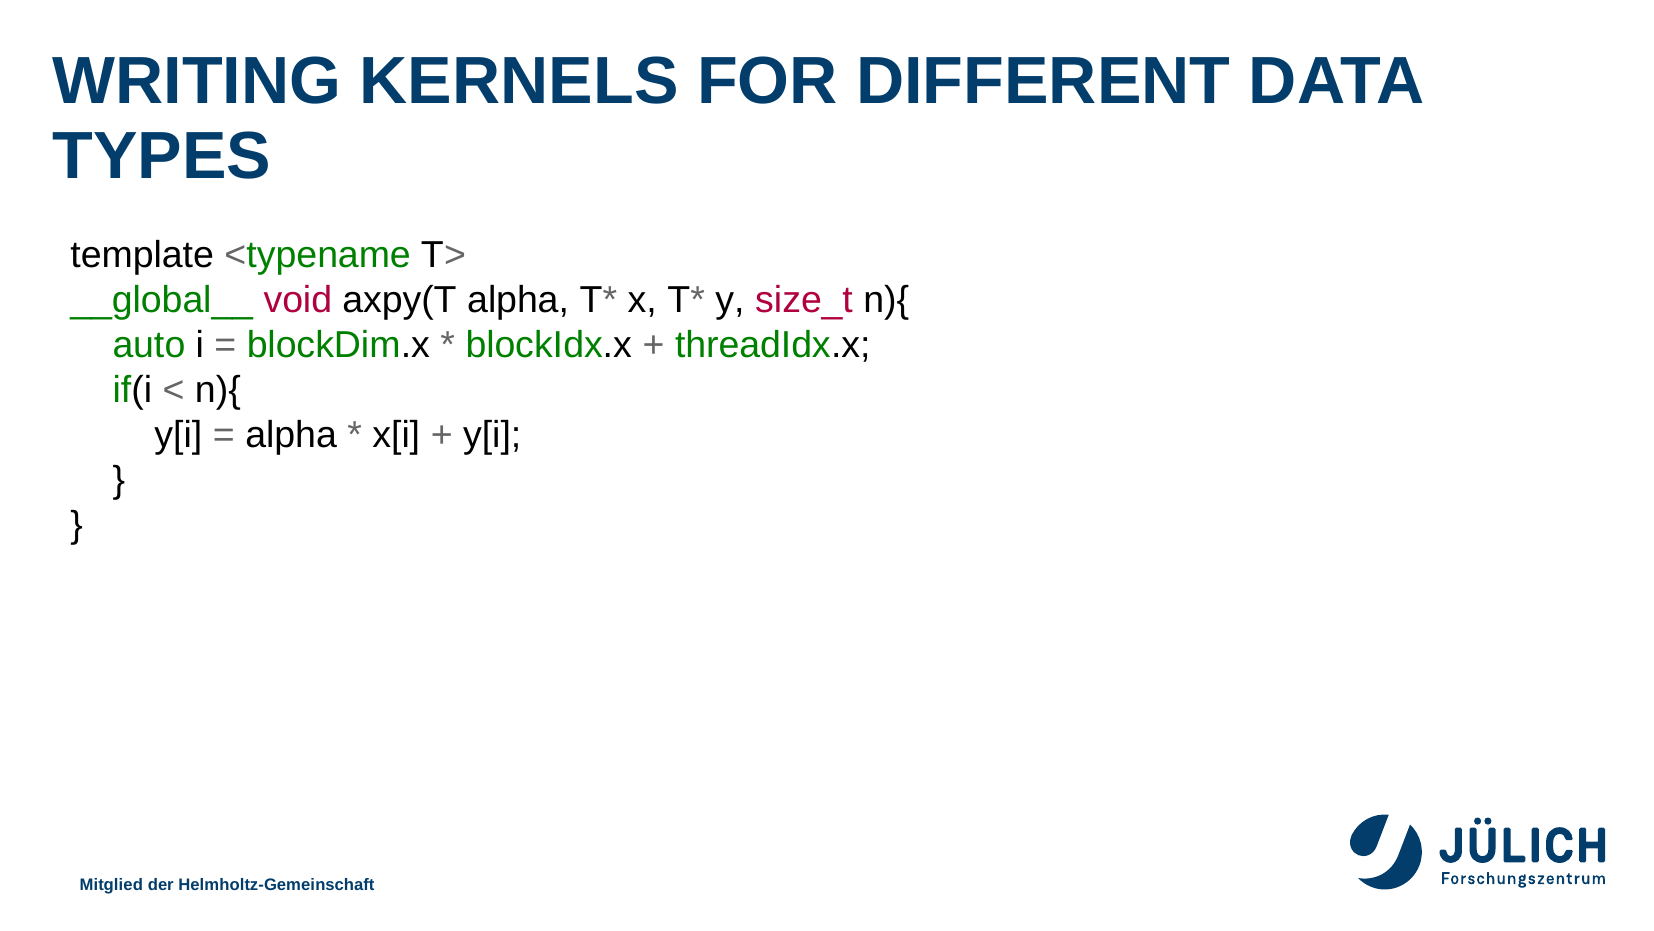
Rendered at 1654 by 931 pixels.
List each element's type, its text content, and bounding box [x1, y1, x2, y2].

text_box template <typename T> __global__ void axpy(T alpha, T* x, T* y, size_t n){ auto i = blockDim.x * blockIdx.x + threadIdx.x; if(i < n){ y[i] = alpha * x[i] + y[i]; } } [55, 222, 1274, 612]
title Writing Kernels for Different Data Types [52, 43, 1606, 194]
